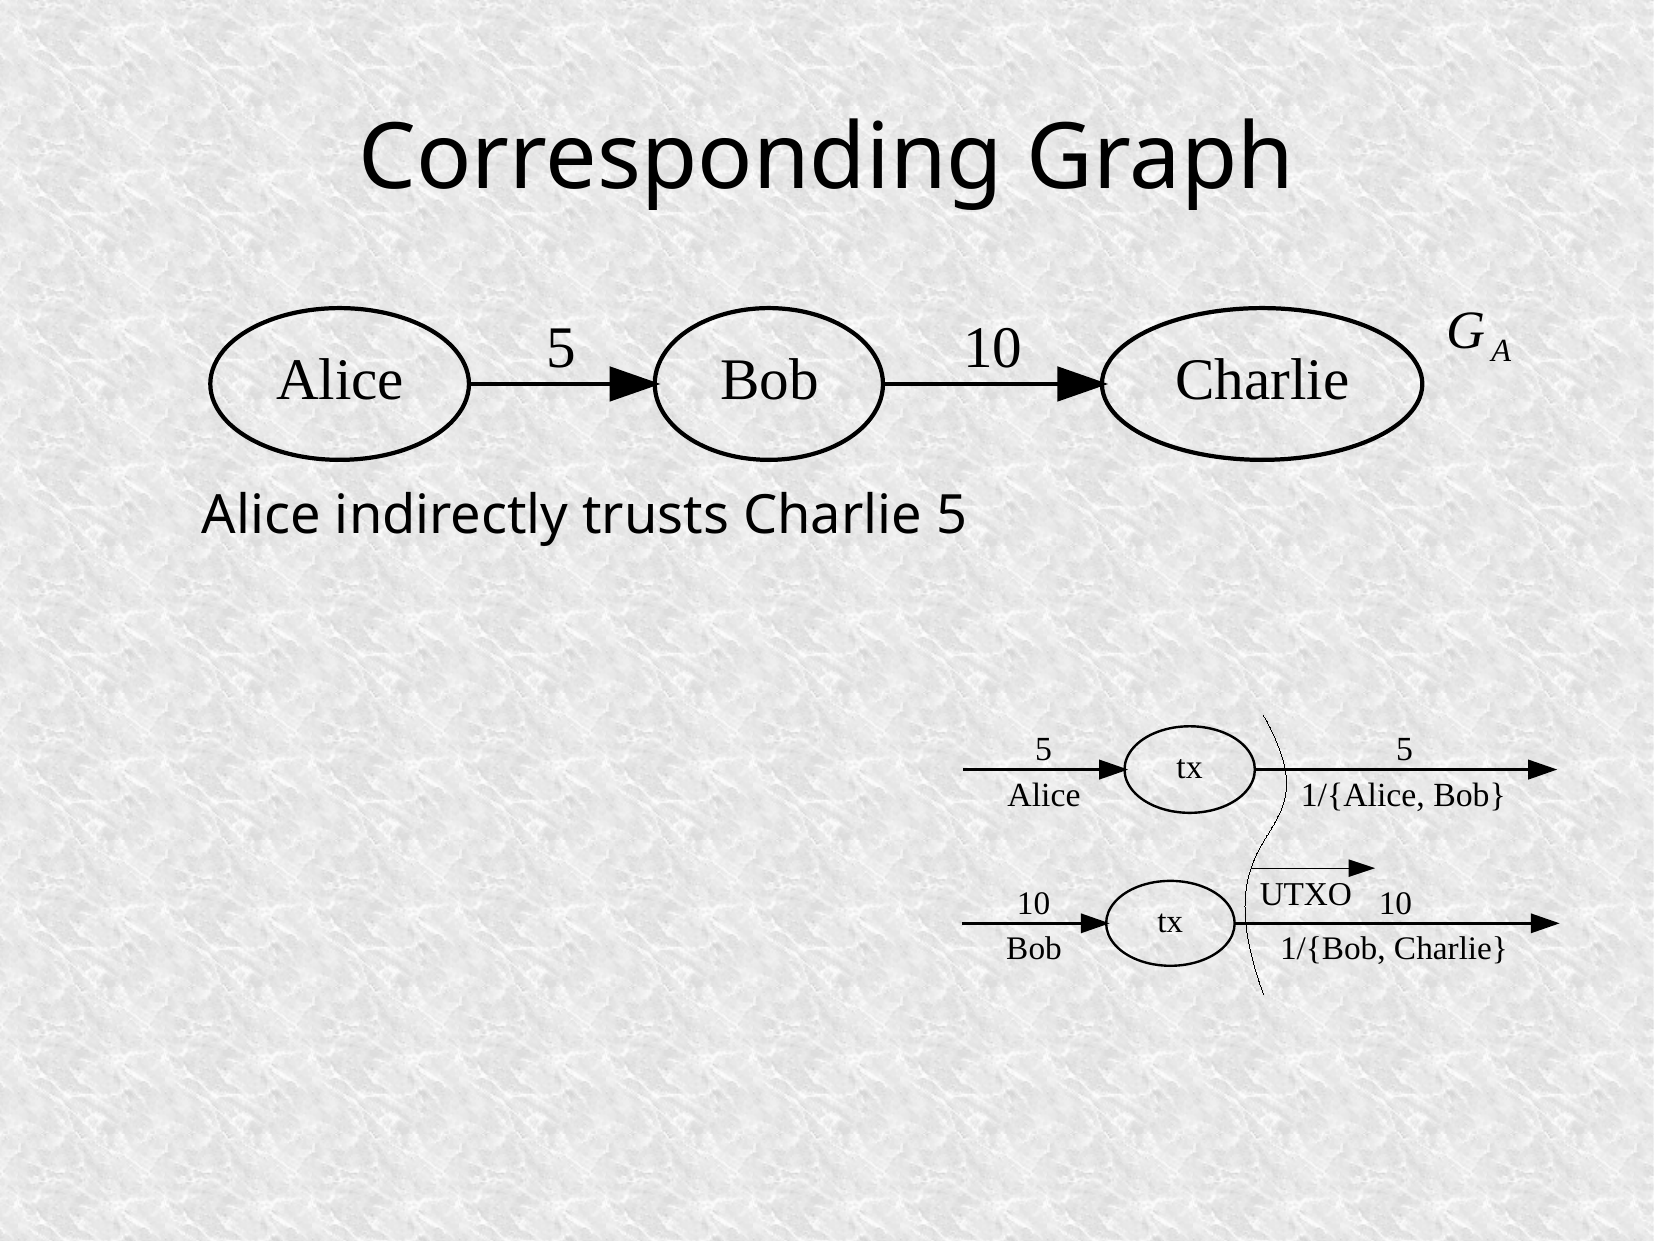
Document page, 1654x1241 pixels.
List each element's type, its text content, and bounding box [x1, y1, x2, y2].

picture [0, 0, 1654, 1241]
title Corresponding Graph [82, 49, 1571, 257]
text_box Alice indirectly trusts Charlie 5 [135, 468, 1036, 544]
chart [1441, 300, 1517, 368]
